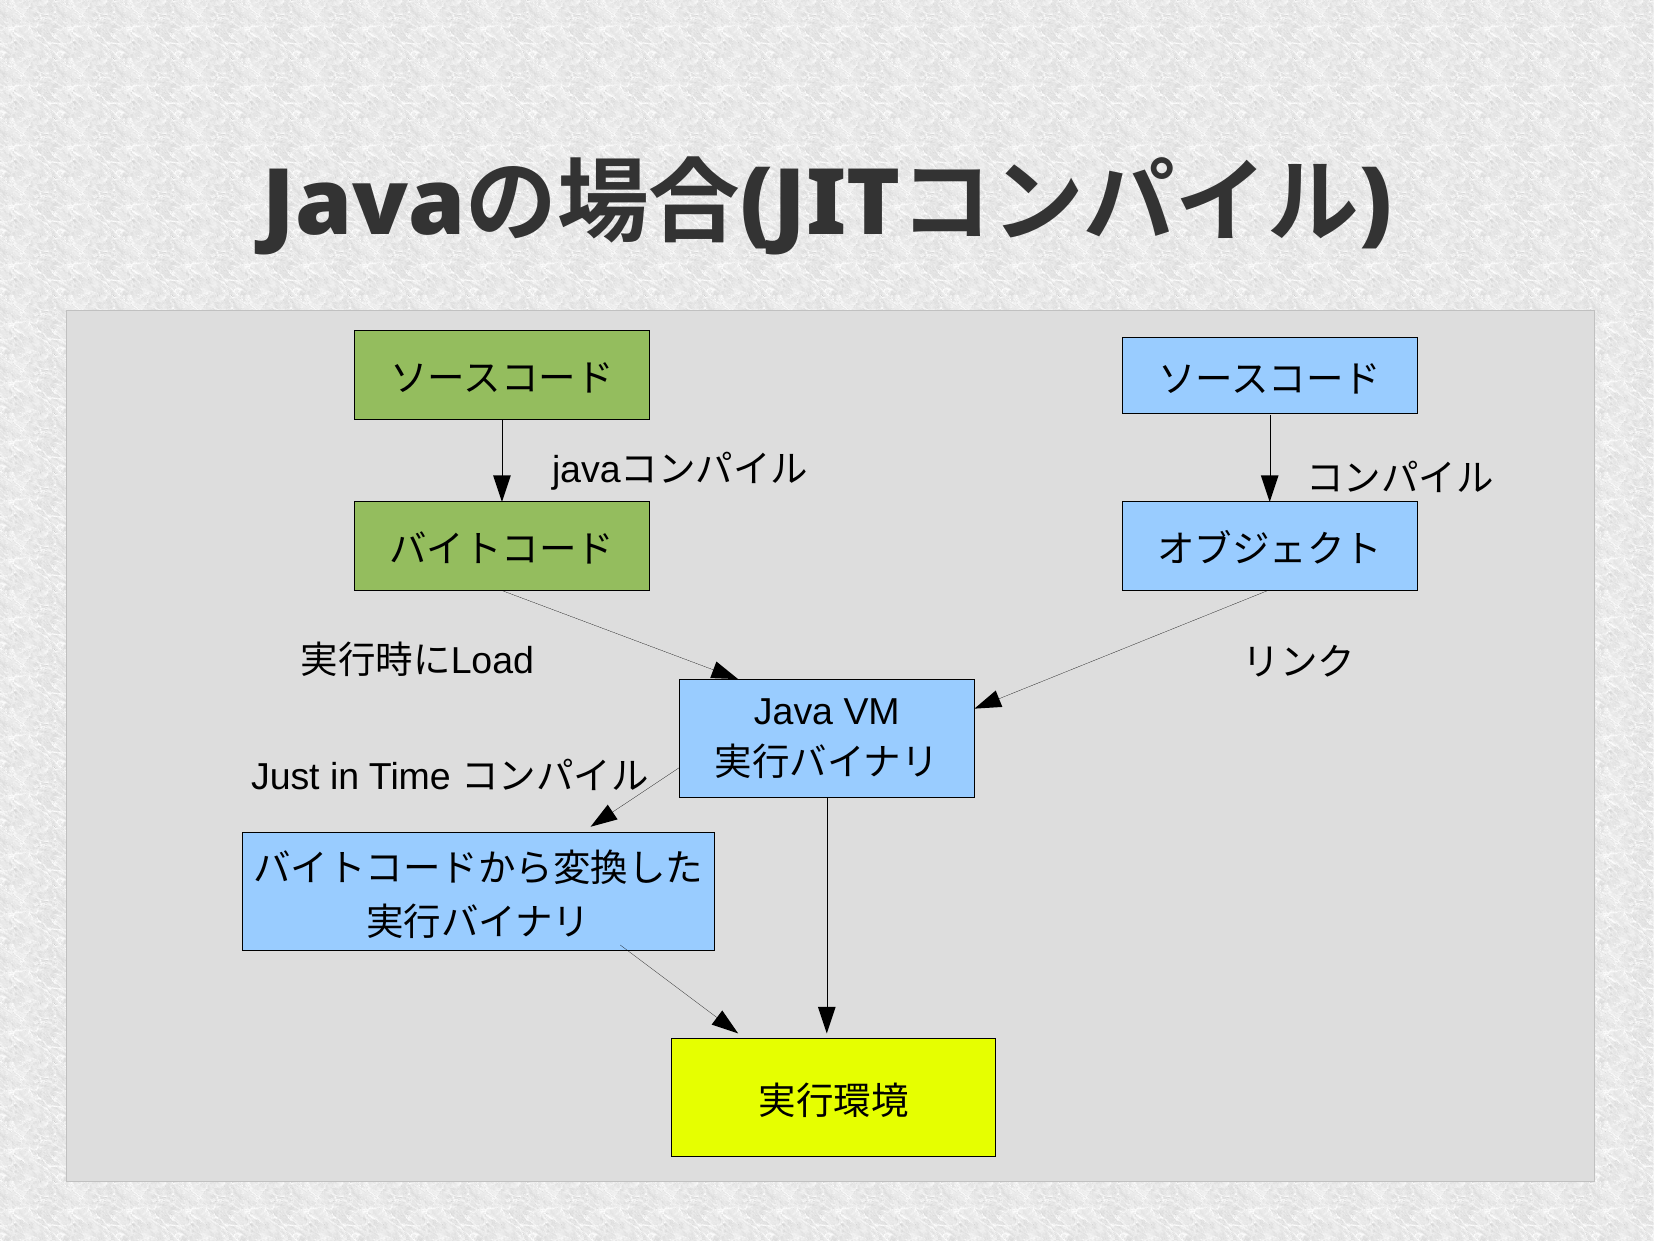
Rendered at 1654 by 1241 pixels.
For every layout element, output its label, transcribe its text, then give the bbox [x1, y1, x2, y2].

text_box コンパイル [1291, 440, 1490, 493]
text_box リンク [1227, 624, 1349, 677]
text_box 実行環境 [671, 1038, 996, 1157]
picture [0, 0, 1654, 1241]
text_box Java VM 実行バイナリ [679, 679, 975, 798]
text_box オブジェクト [1122, 501, 1418, 591]
text_box javaコンパイル [537, 431, 804, 491]
text_box Just in Time コンパイル [236, 738, 645, 804]
text_box ソースコード [354, 330, 650, 420]
text_box バイトコードから変換した 実行バイナリ [242, 832, 715, 951]
text_box ソースコード [1122, 337, 1418, 414]
text_box バイトコード [354, 501, 650, 591]
text_box 実行時にLoad [286, 622, 547, 680]
title Javaの場合(JITコンパイル) [121, 98, 1534, 291]
